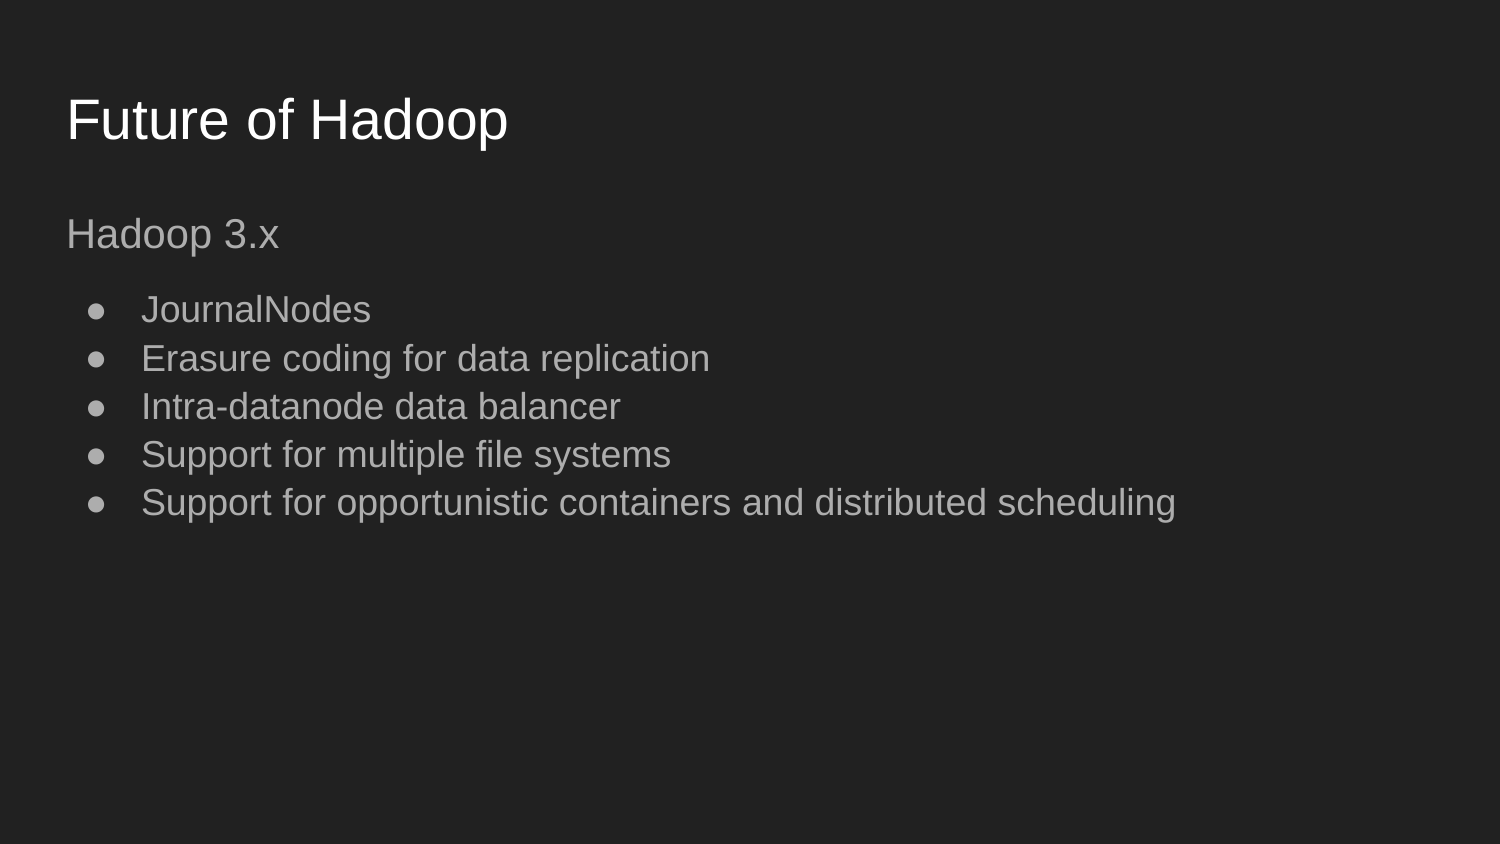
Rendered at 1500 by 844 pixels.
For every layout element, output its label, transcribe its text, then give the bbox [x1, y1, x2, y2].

list Hadoop 3.x JournalNodes Erasure coding for data replication Intra-datanode data balancer Support for multiple file systems Support for opportunistic containers and distributed scheduling [51, 189, 1449, 750]
title Future of Hadoop [51, 72, 1449, 167]
